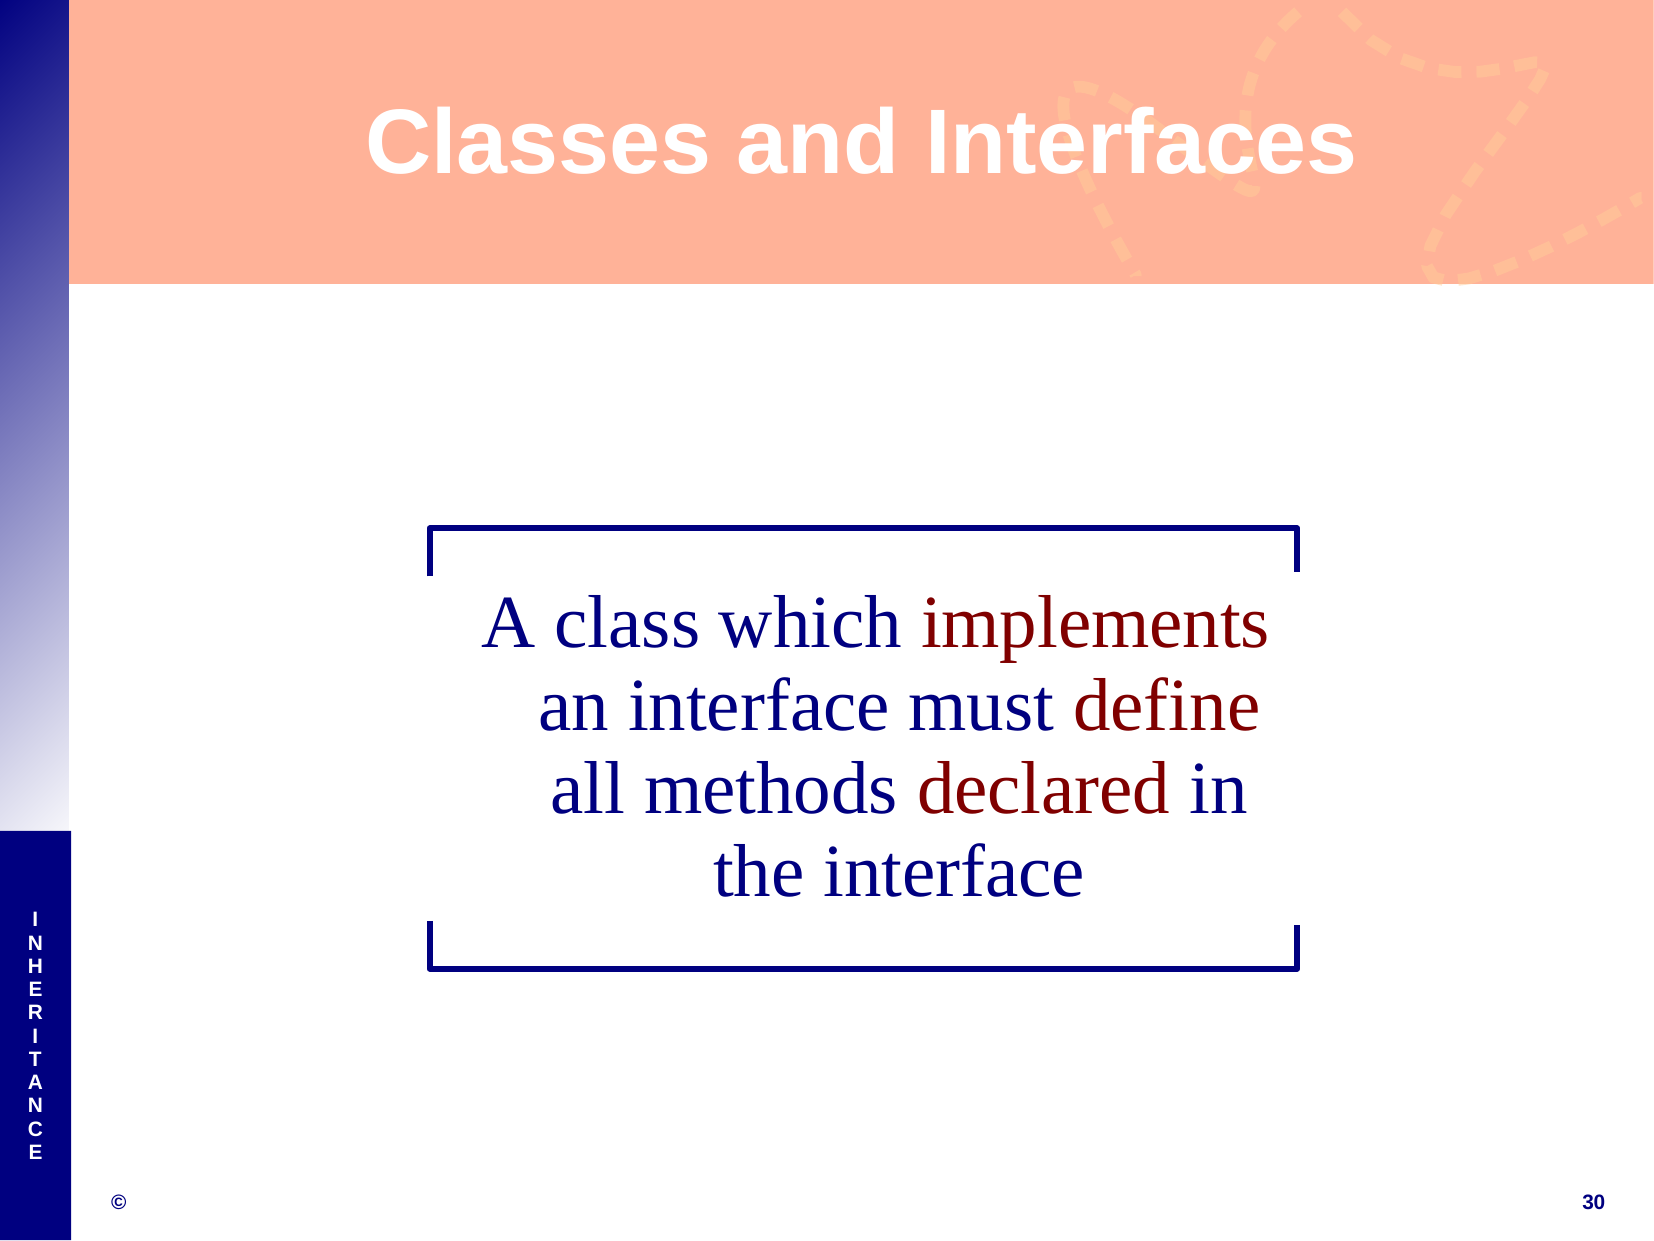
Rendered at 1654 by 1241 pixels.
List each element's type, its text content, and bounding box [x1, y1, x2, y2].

text_box I N H E R I T A N C E [0, 830, 71, 1241]
text_box A class which implements an interface must define all methods declared in the interface [445, 496, 1282, 998]
title Classes and Interfaces [108, 37, 1617, 246]
